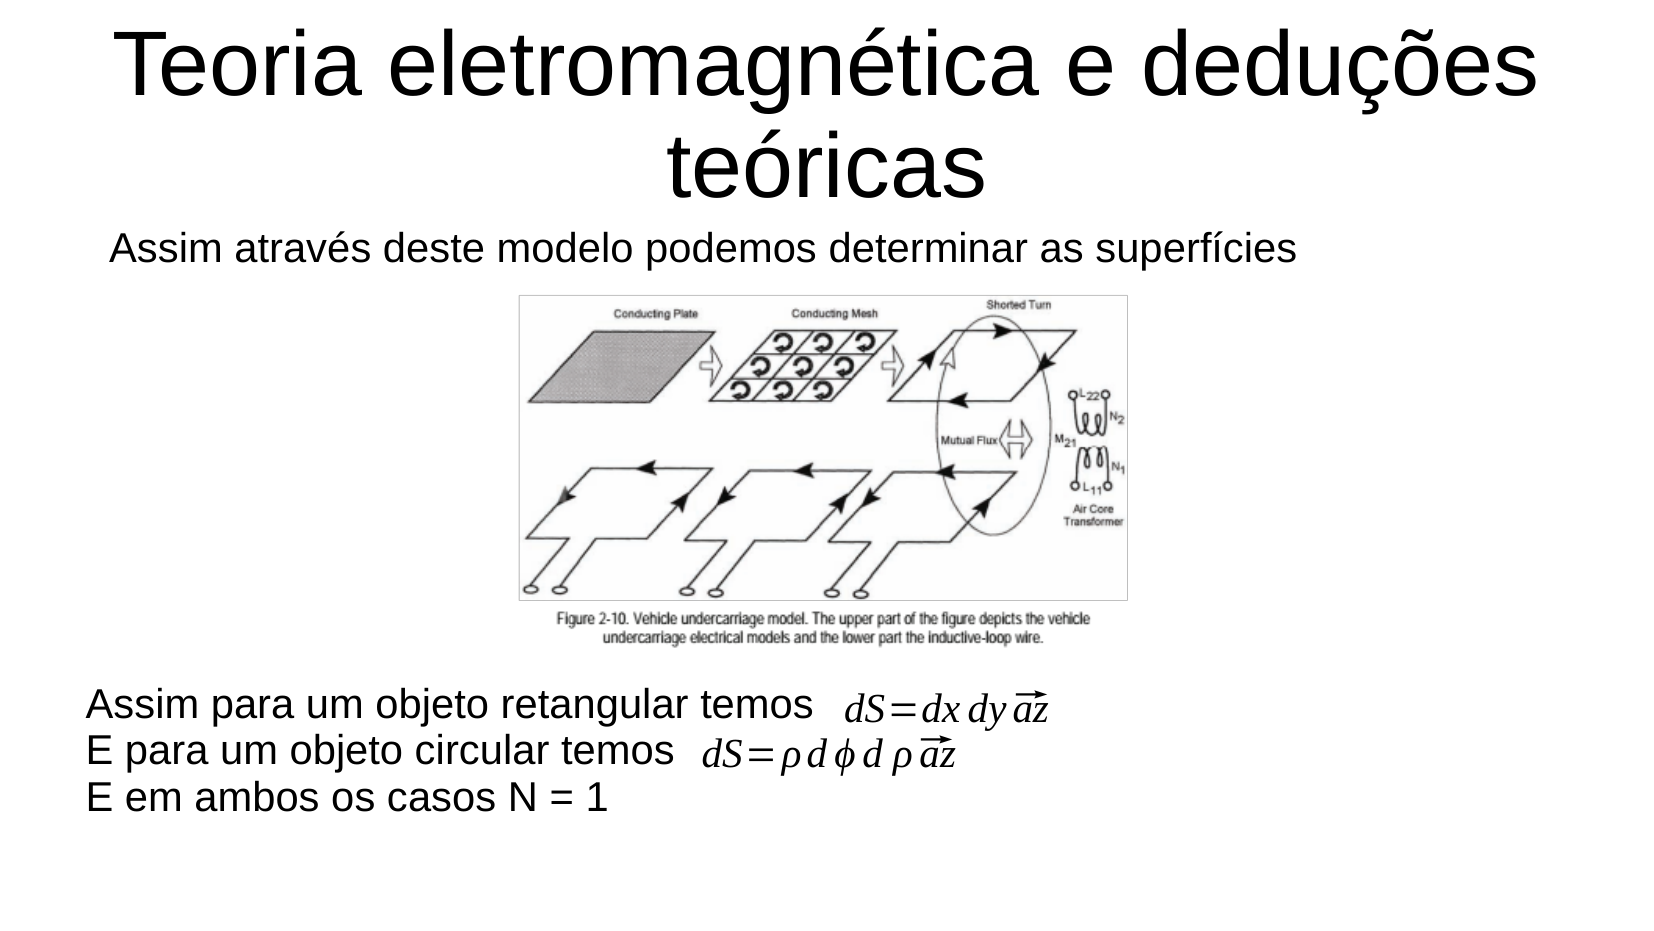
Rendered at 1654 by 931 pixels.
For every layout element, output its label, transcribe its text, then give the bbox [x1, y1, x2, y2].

text_box Assim através deste modelo podemos determinar as superfícies [94, 217, 1642, 321]
chart [700, 685, 1052, 777]
picture [485, 283, 1134, 651]
title Teoria eletromagnética e deduções teóricas [82, 12, 1571, 218]
text_box Assim para um objeto retangular temos E para um objeto circular temos E em ambos os casos N = 1 [70, 673, 934, 874]
